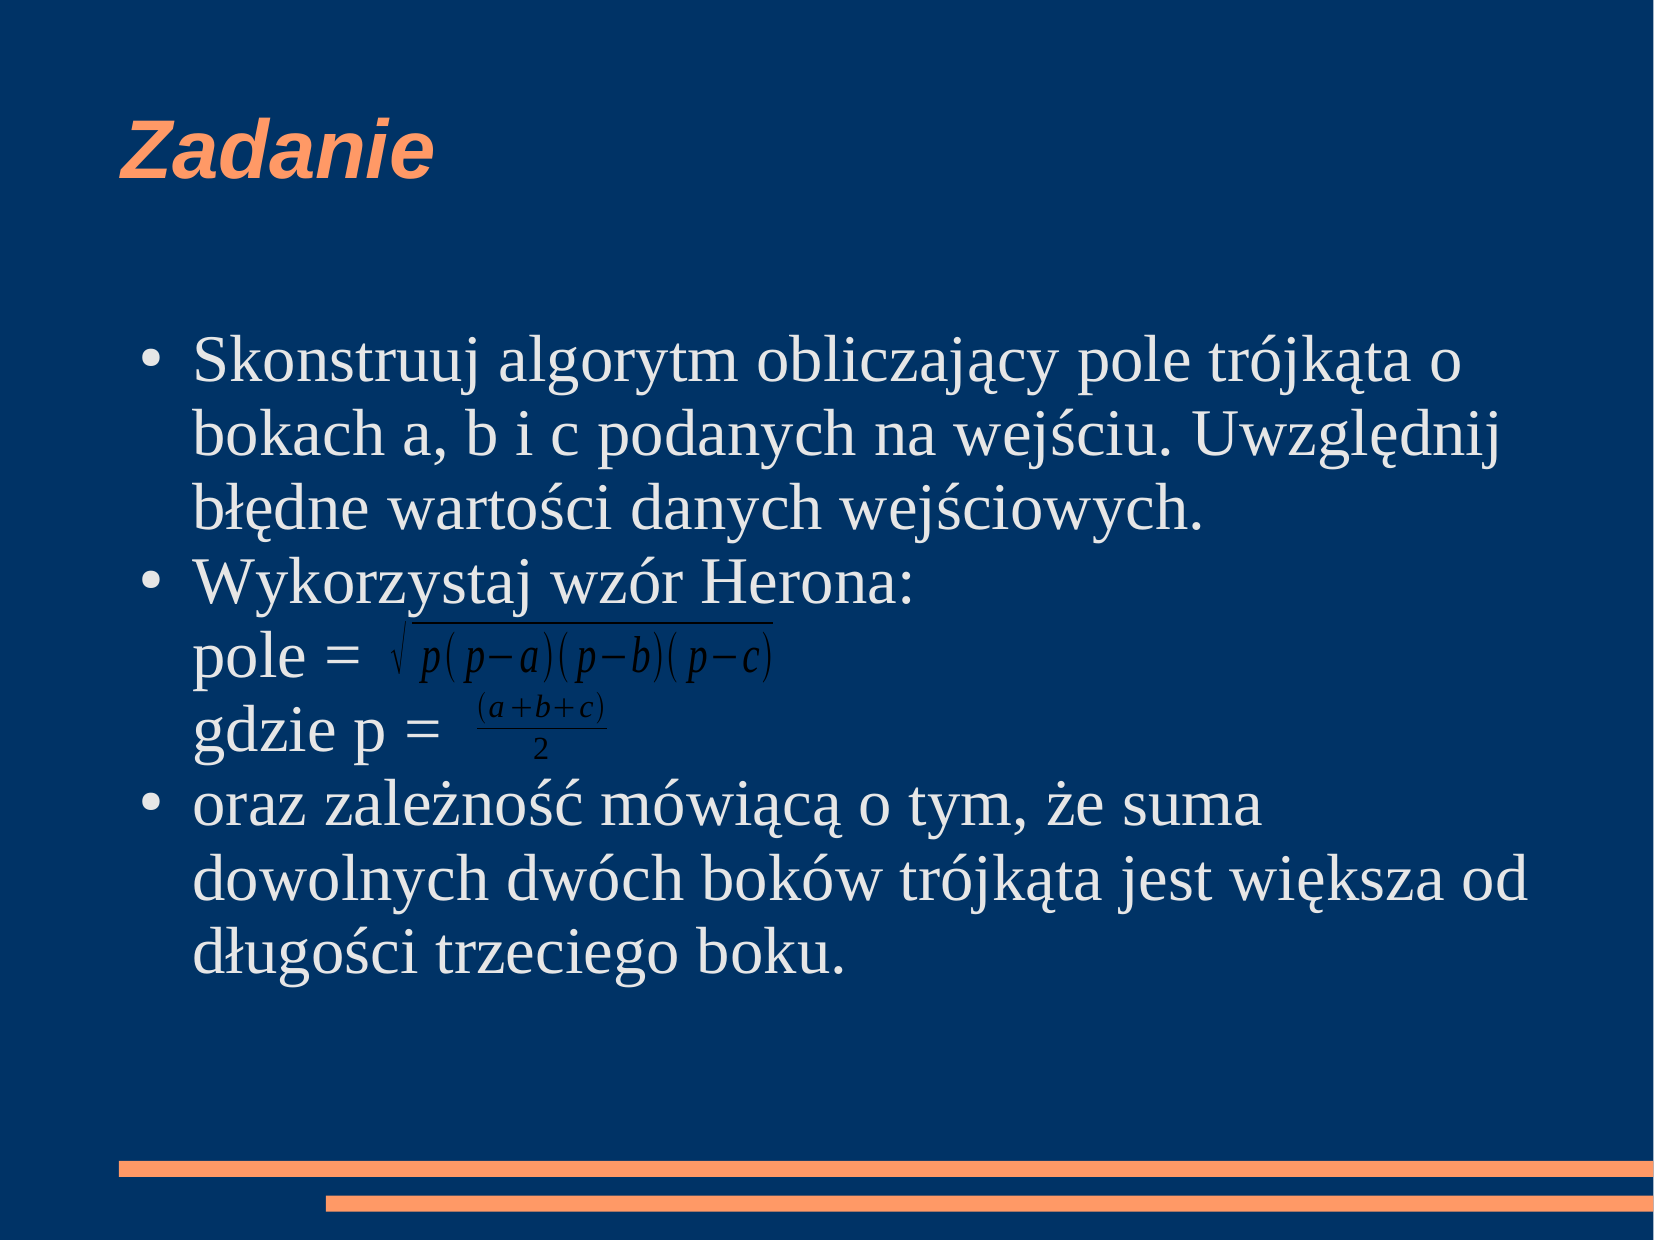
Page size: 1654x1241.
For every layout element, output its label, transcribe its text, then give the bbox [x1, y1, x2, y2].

chart [383, 620, 781, 684]
list Skonstruuj algorytm obliczający pole trójkąta o bokach a, b i c podanych na wejściu. Uwzględnij błędne wartości danych wejściowych. Wykorzystaj wzór Herona: pole = gdzie p = oraz zależność mówiącą o tym, że suma dowolnych dwóch boków trójkąta jest większa od długości trzeciego boku. [121, 322, 1561, 1118]
chart [466, 689, 616, 768]
title Zadanie [121, 46, 1534, 254]
